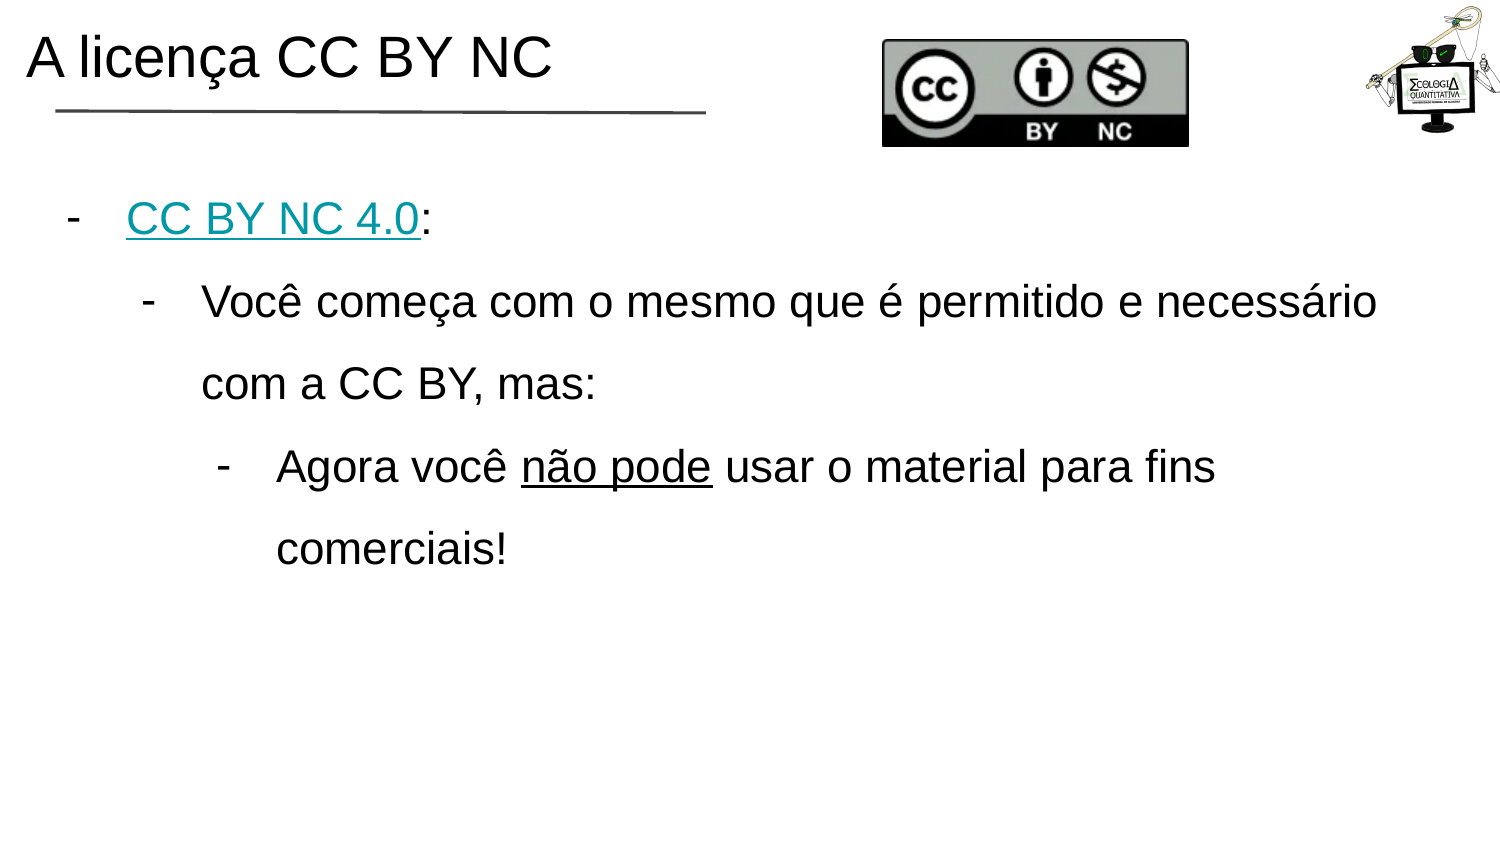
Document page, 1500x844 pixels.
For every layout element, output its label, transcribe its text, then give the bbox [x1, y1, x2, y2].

text_box A licença CC BY NC [11, 3, 1353, 117]
text_box CC BY NC 4.0: Você começa com o mesmo que é permitido e necessário com a CC BY, mas: Agora você não pode usar o material para fins comerciais! [36, 146, 1412, 801]
picture [882, 39, 1189, 147]
picture [1365, 3, 1500, 135]
